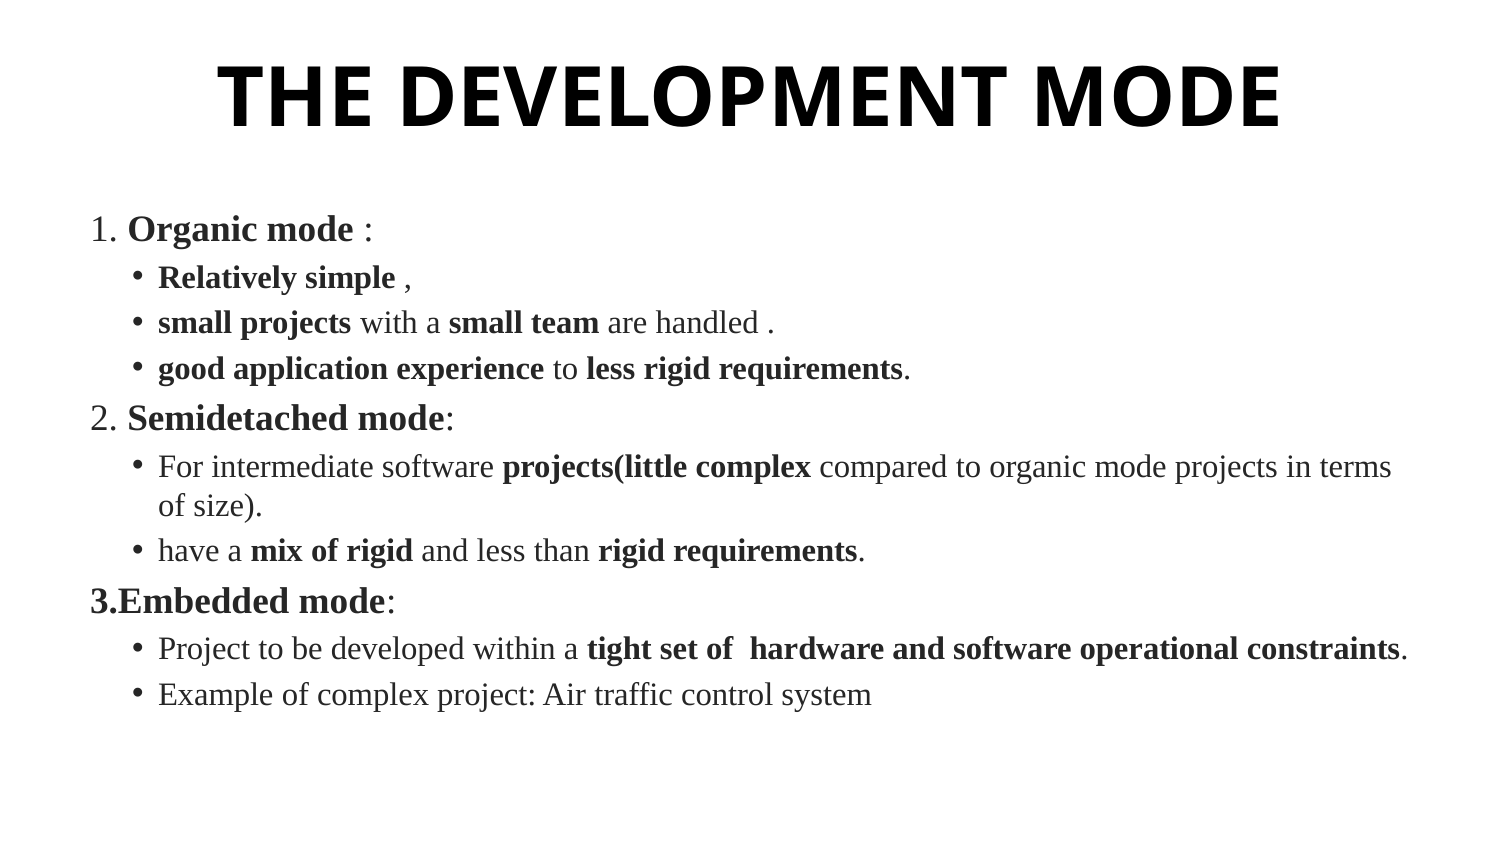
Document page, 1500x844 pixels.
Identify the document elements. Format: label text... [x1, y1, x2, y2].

title The Development Mode [75, 23, 1425, 164]
list 1. Organic mode : Relatively simple , small projects with a small team are handled . good application experience to less rigid requirements. 2. Semidetached mode: For intermediate software projects(little complex compared to organic mode projects in terms of size). have a mix of rigid and less than rigid requirements. 3.Embedded mode: Project to be developed within a tight set of hardware and software operational constraints. Example of complex project: Air traffic control system [75, 196, 1425, 754]
